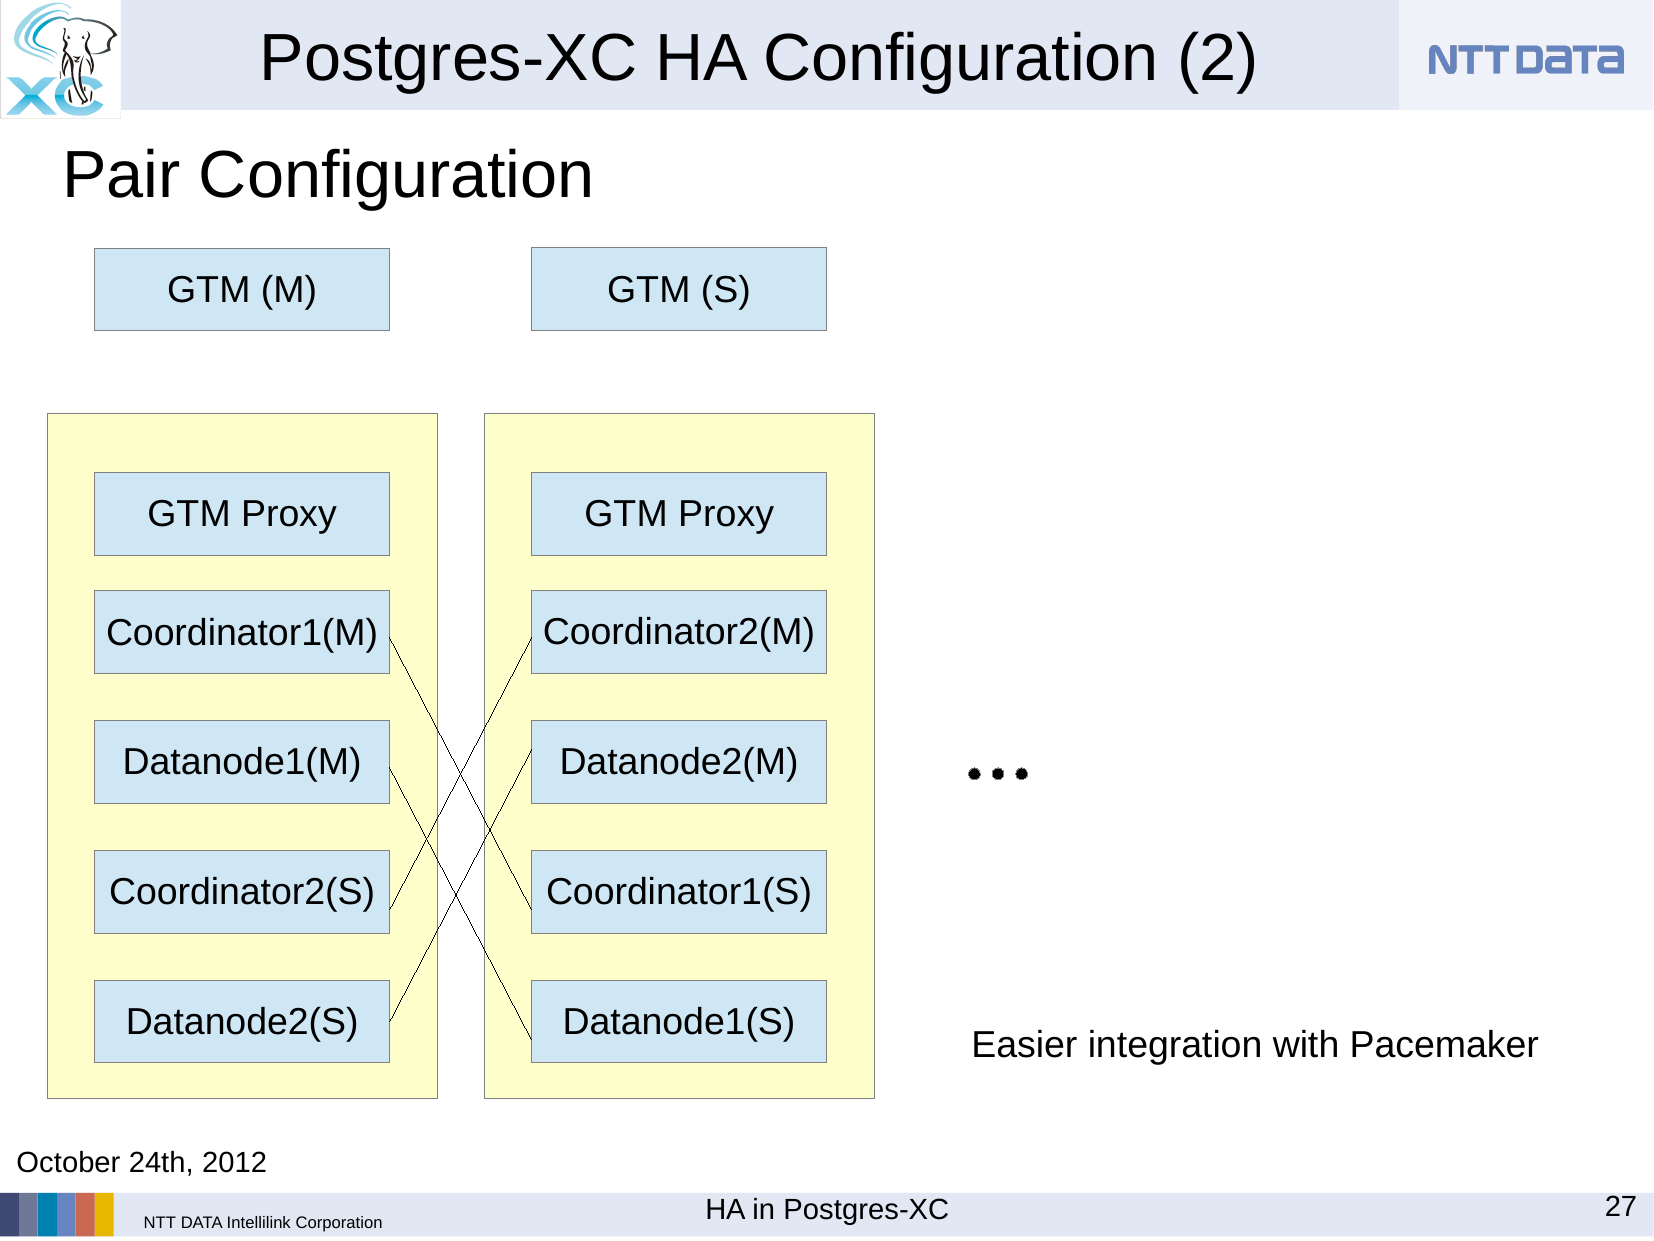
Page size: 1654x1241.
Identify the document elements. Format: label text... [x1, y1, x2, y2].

text_box Datanode1(M) [94, 720, 390, 804]
text_box Datanode1(S) [531, 980, 827, 1063]
text_box Pair Configuration [47, 129, 863, 237]
text_box Coordinator2(S) [94, 850, 390, 934]
picture [0, 0, 121, 119]
text_box GTM Proxy [531, 472, 827, 556]
text_box Datanode2(M) [531, 720, 827, 804]
text_box Coordinator1(S) [531, 850, 827, 934]
text_box [968, 767, 981, 780]
text_box [992, 767, 1004, 780]
picture [1429, 45, 1624, 74]
text_box [1015, 767, 1028, 780]
text_box [47, 413, 438, 1099]
text_box Datanode2(S) [94, 980, 390, 1063]
text_box Easier integration with Pacemaker [956, 1015, 1607, 1073]
title Postgres-XC HA Configuration (2) [120, 3, 1399, 110]
text_box GTM (S) [531, 247, 827, 331]
text_box GTM Proxy [94, 472, 390, 556]
text_box [484, 413, 875, 1099]
text_box GTM (M) [94, 248, 390, 331]
text_box Coordinator1(M) [94, 590, 390, 674]
text_box Coordinator2(M) [531, 590, 827, 674]
